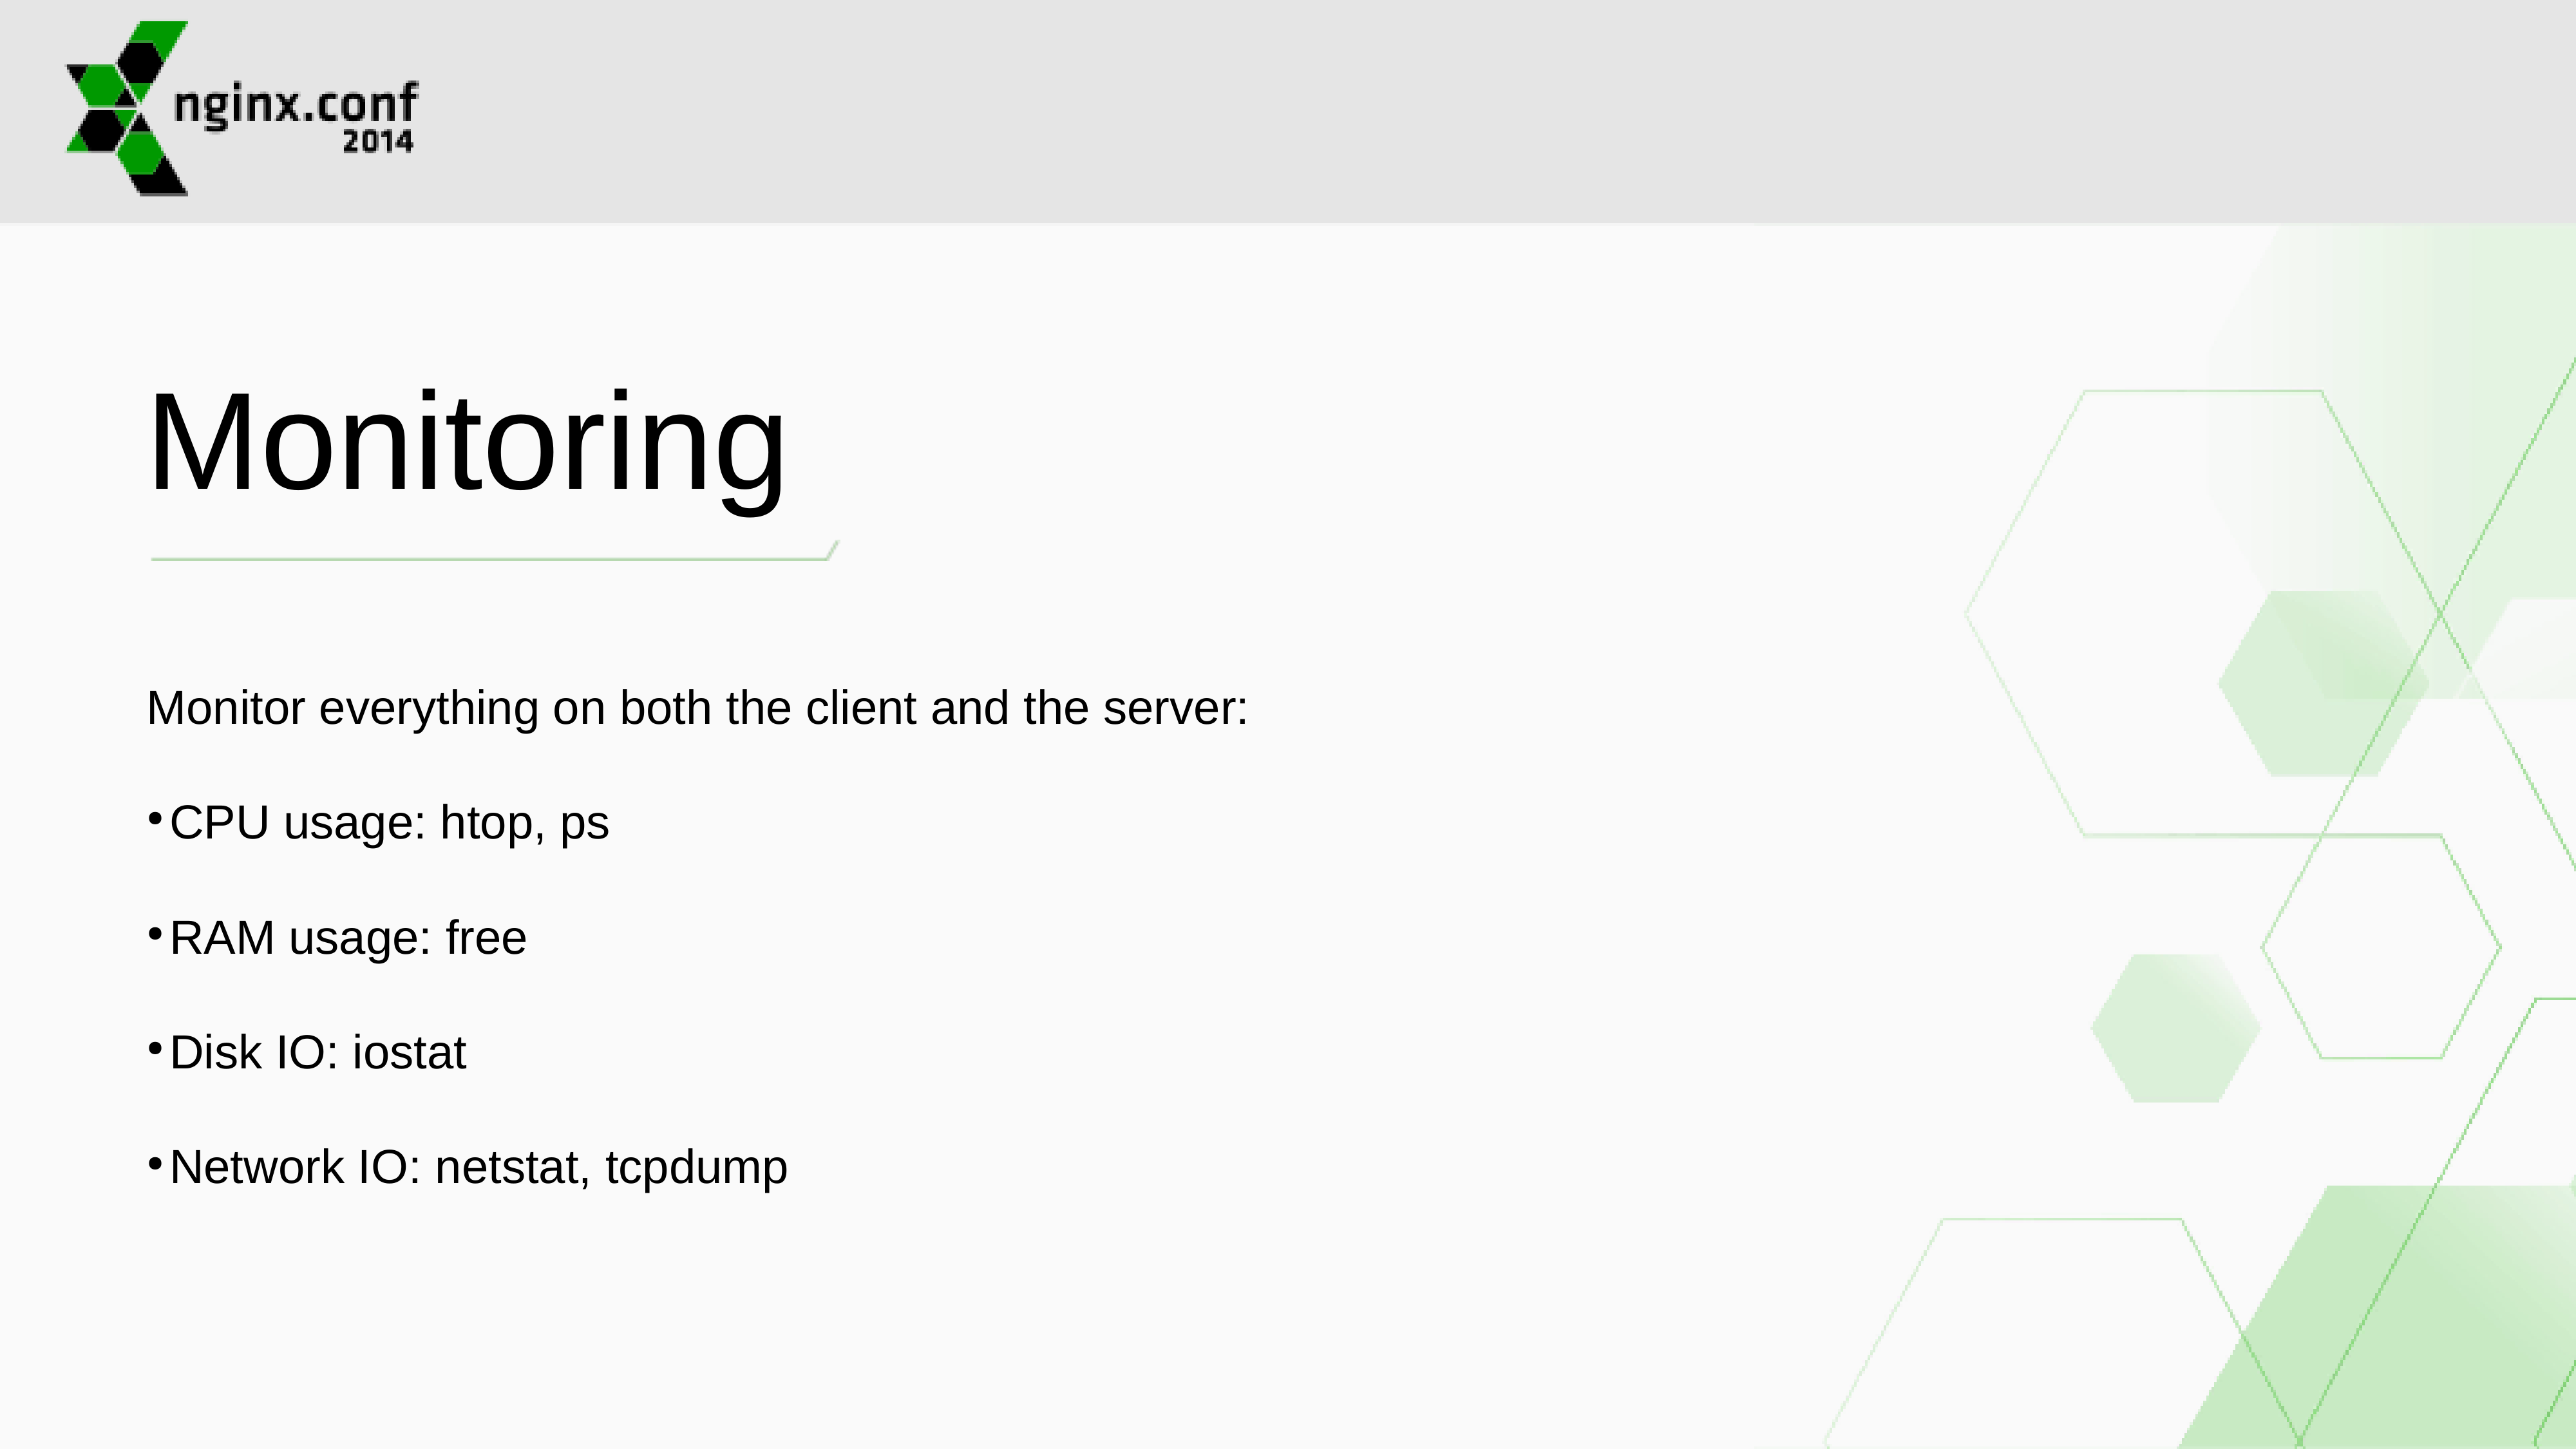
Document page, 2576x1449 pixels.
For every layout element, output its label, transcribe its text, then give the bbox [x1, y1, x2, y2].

title Monitoring [145, 350, 1700, 584]
picture [0, 0, 2576, 1449]
list Monitor everything on both the client and the server: CPU usage: htop, ps RAM usage: free Disk IO: iostat Network IO: netstat, tcpdump [146, 676, 1659, 1068]
